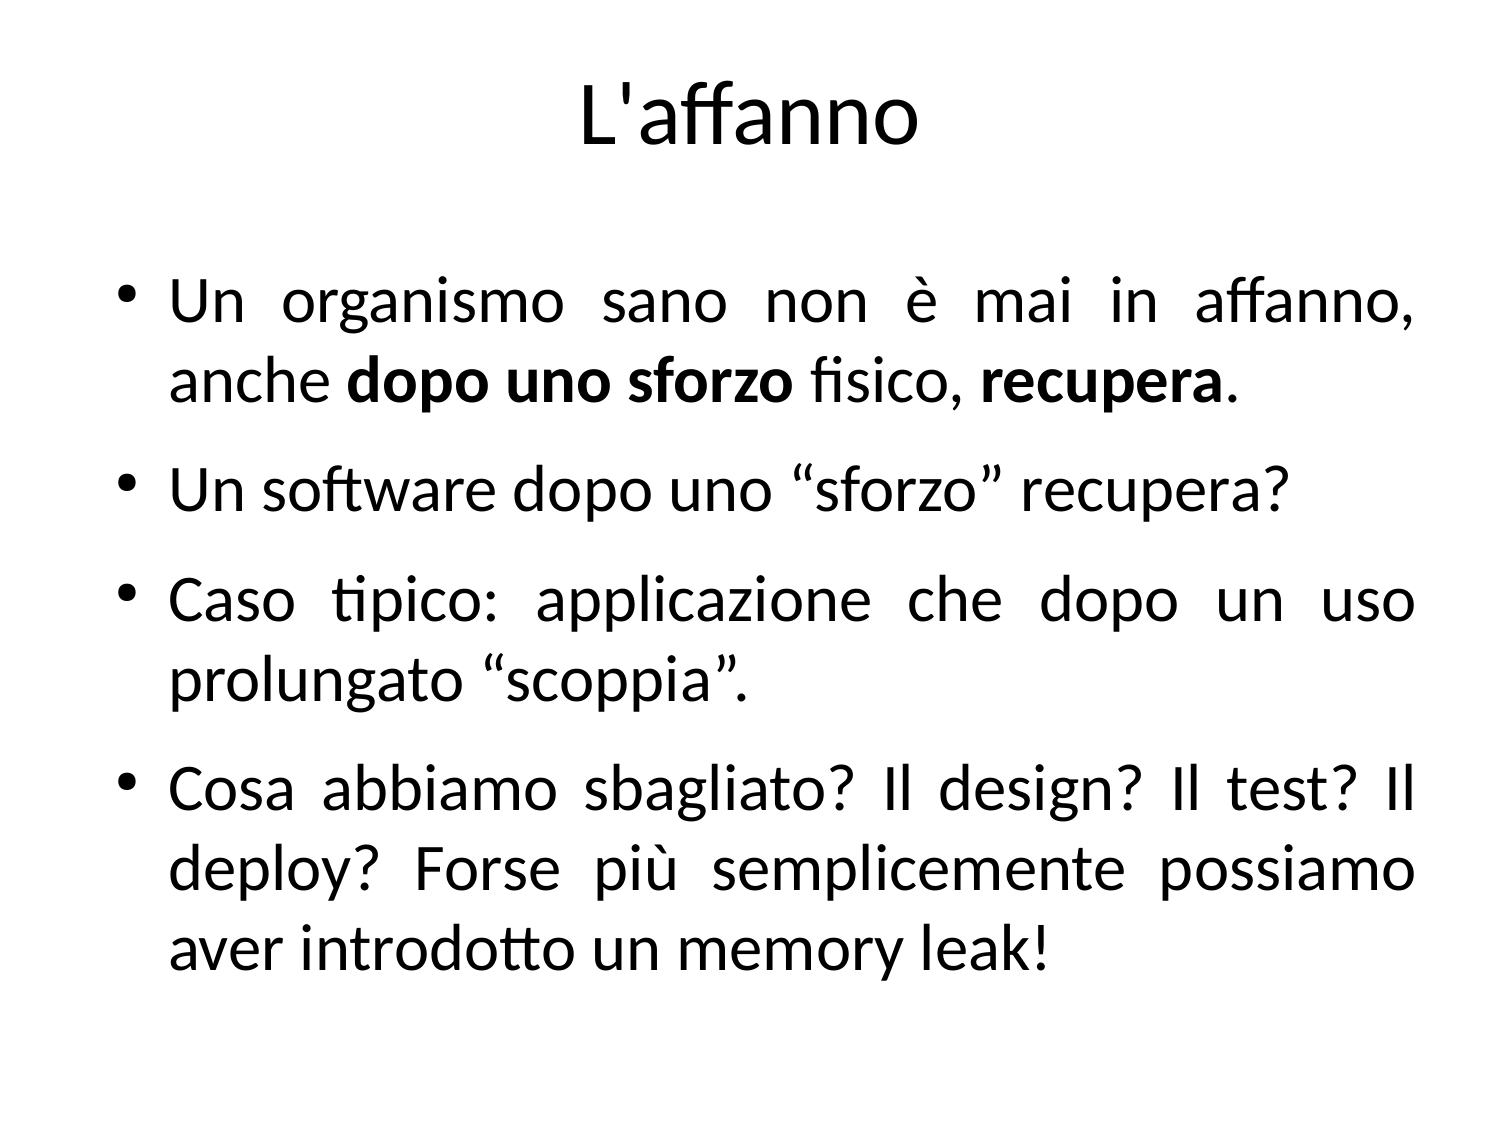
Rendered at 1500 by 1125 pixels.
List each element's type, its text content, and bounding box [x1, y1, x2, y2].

list Un organismo sano non è mai in affanno, anche dopo uno sforzo fisico, recupera. Un software dopo uno “sforzo” recupera? Caso tipico: applicazione che dopo un uso prolungato “scoppia”. Cosa abbiamo sbagliato? Il design? Il test? Il deploy? Forse più semplicemente possiamo aver introdotto un memory leak! [82, 248, 1433, 991]
title L'affanno [75, 45, 1425, 233]
